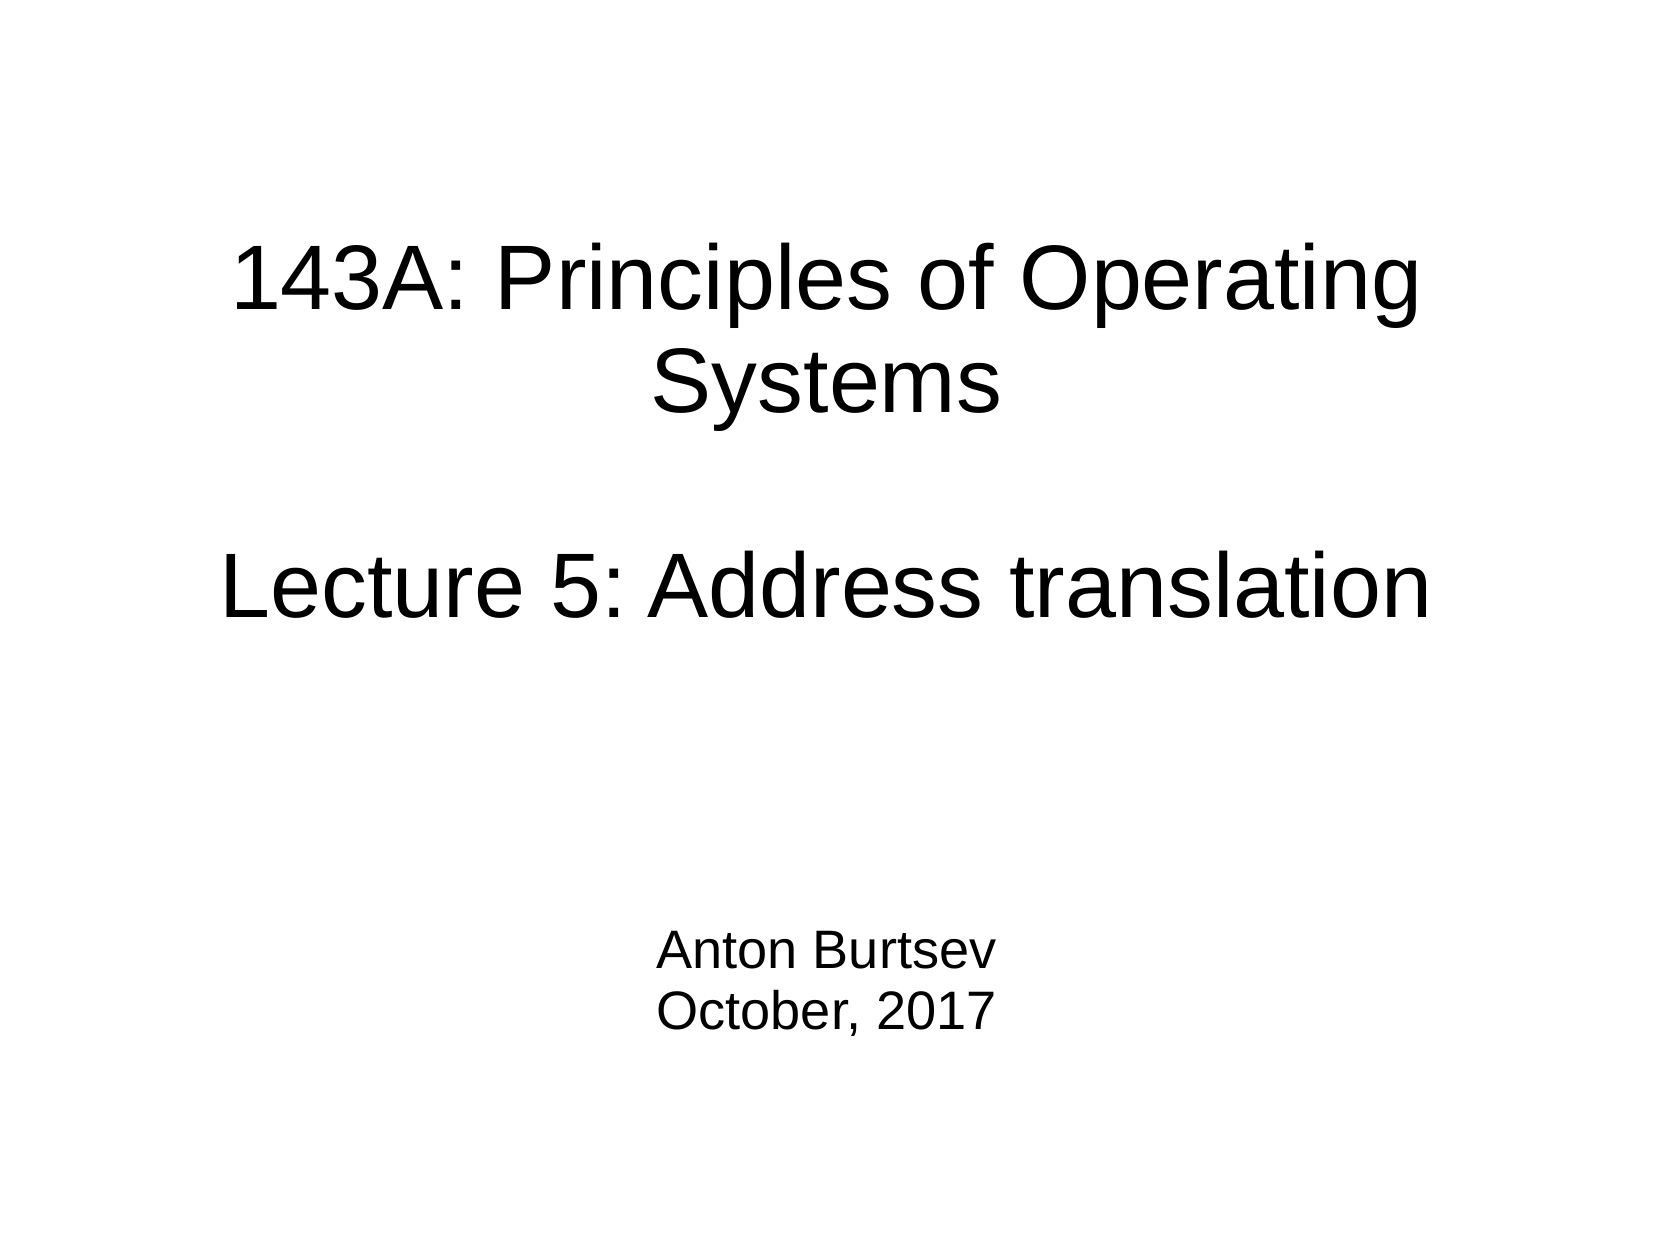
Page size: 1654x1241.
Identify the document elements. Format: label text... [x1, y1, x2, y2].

title 143A: Principles of Operating Systems Lecture 5: Address translation [82, 113, 1571, 637]
subtitle Anton Burtsev October, 2017 [82, 637, 1571, 1109]
